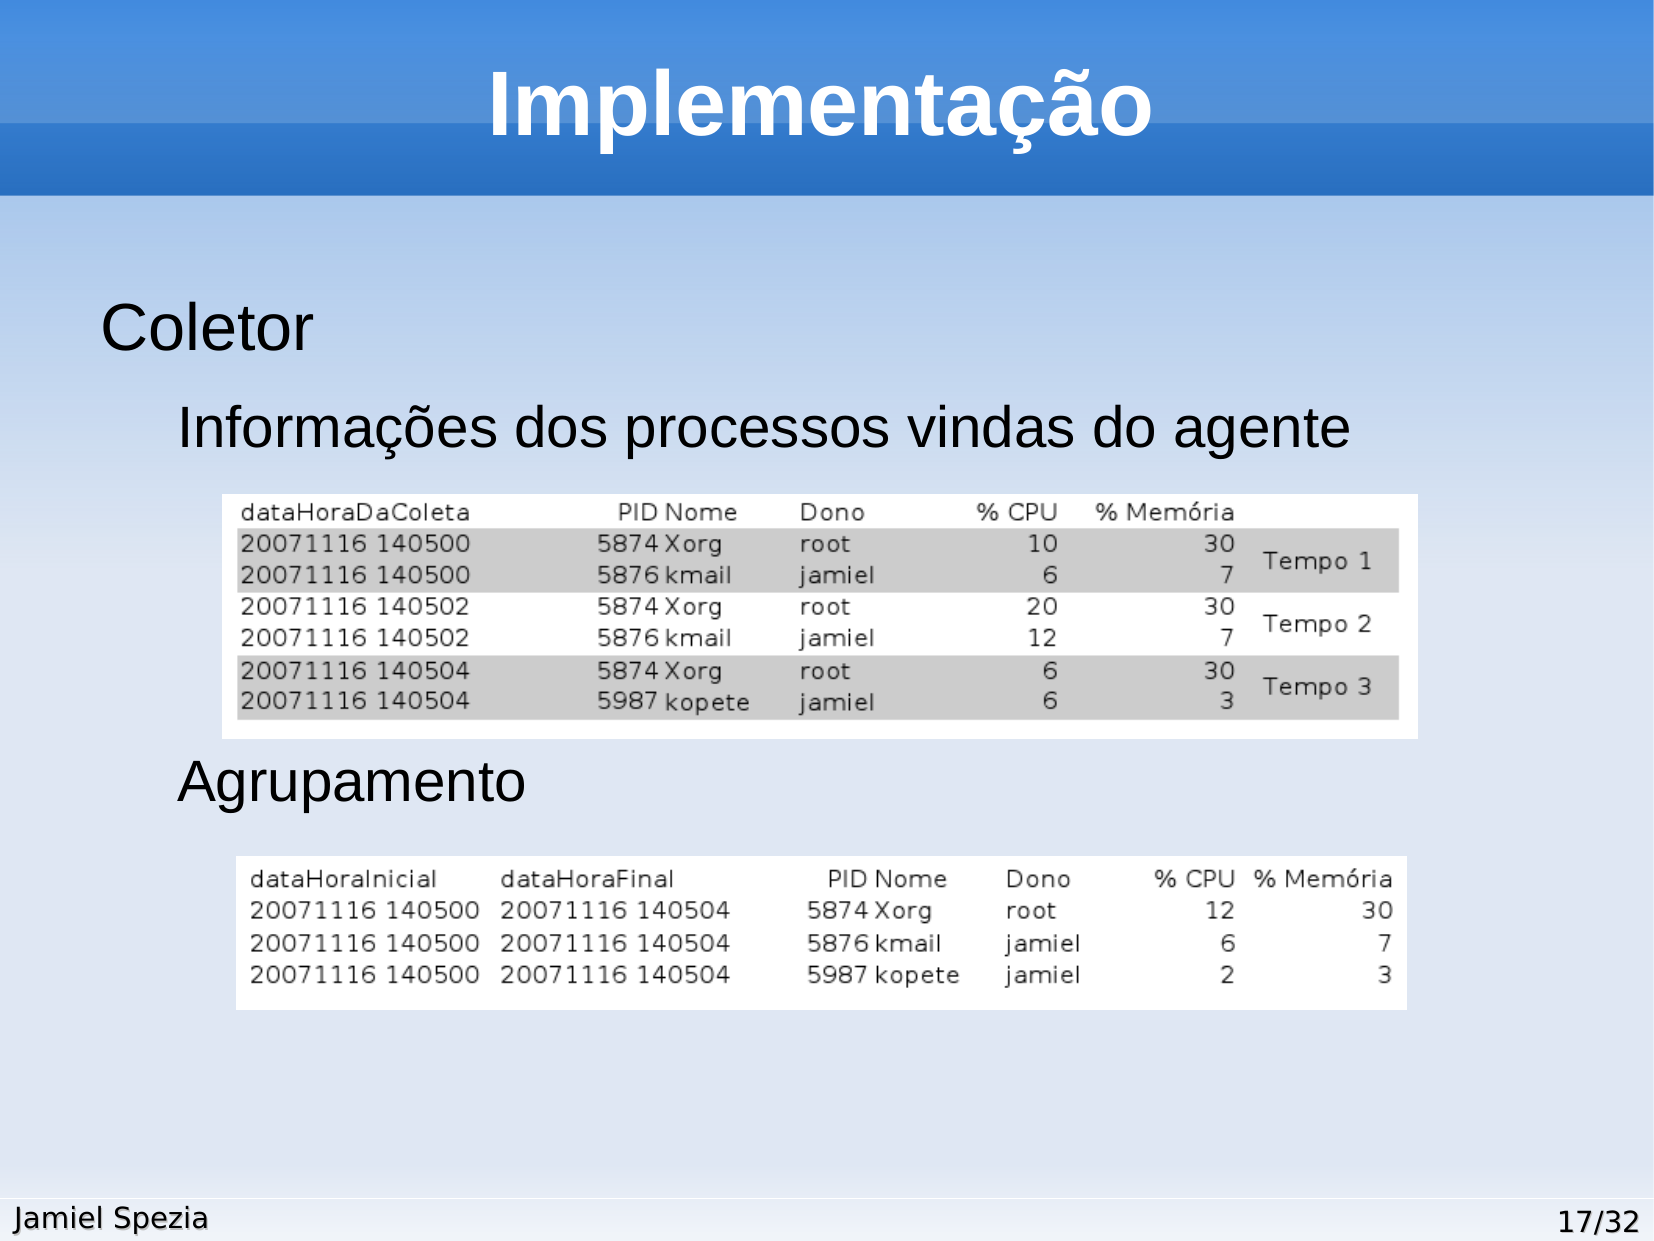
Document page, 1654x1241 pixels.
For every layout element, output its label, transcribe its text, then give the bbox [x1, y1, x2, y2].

picture [0, 0, 1654, 1198]
picture [0, 1199, 1654, 1241]
list Coletor Informações dos processos vindas do agente Agrupamento [82, 290, 1571, 1094]
title Implementação [76, 0, 1566, 208]
